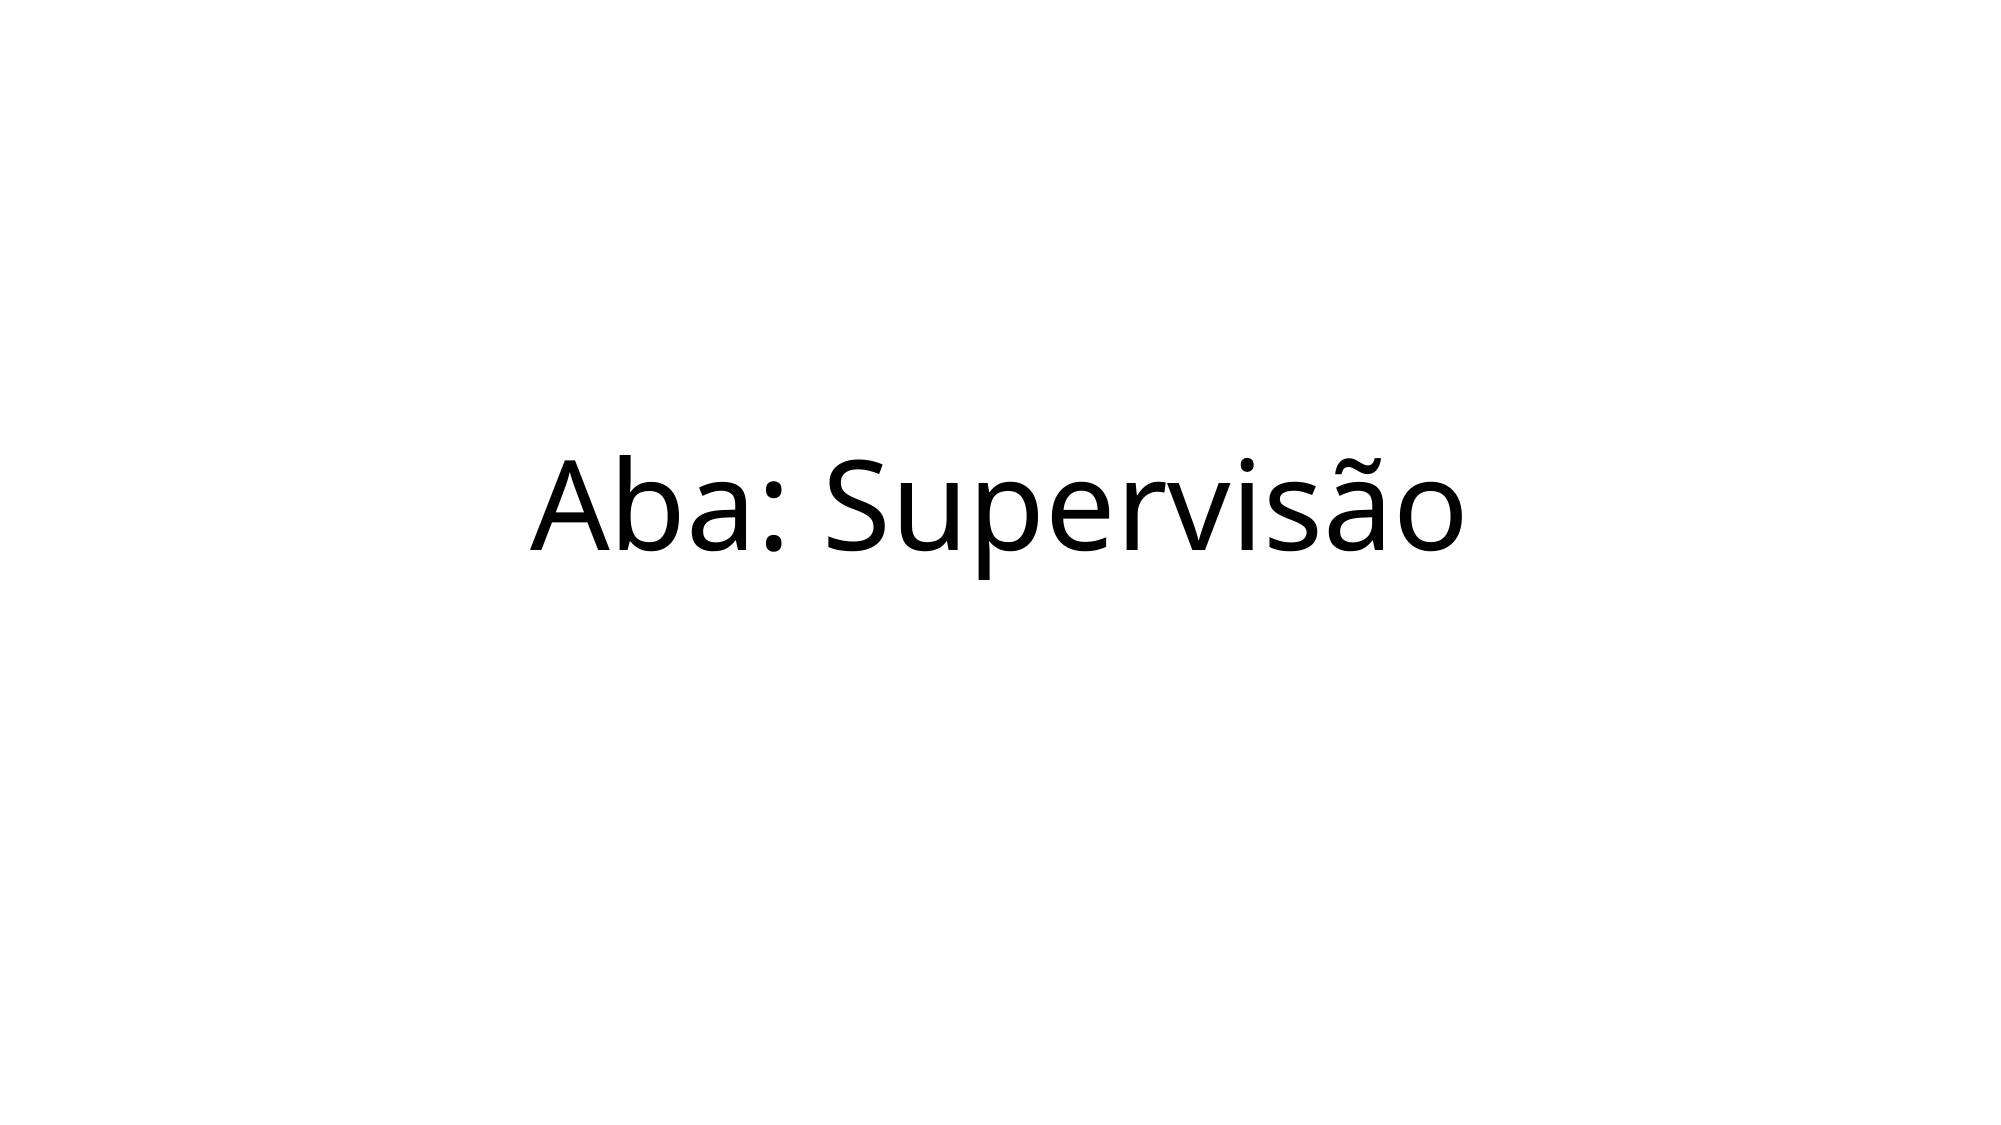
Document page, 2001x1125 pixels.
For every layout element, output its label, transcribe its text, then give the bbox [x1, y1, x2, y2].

title Aba: Supervisão [127, 193, 1873, 585]
